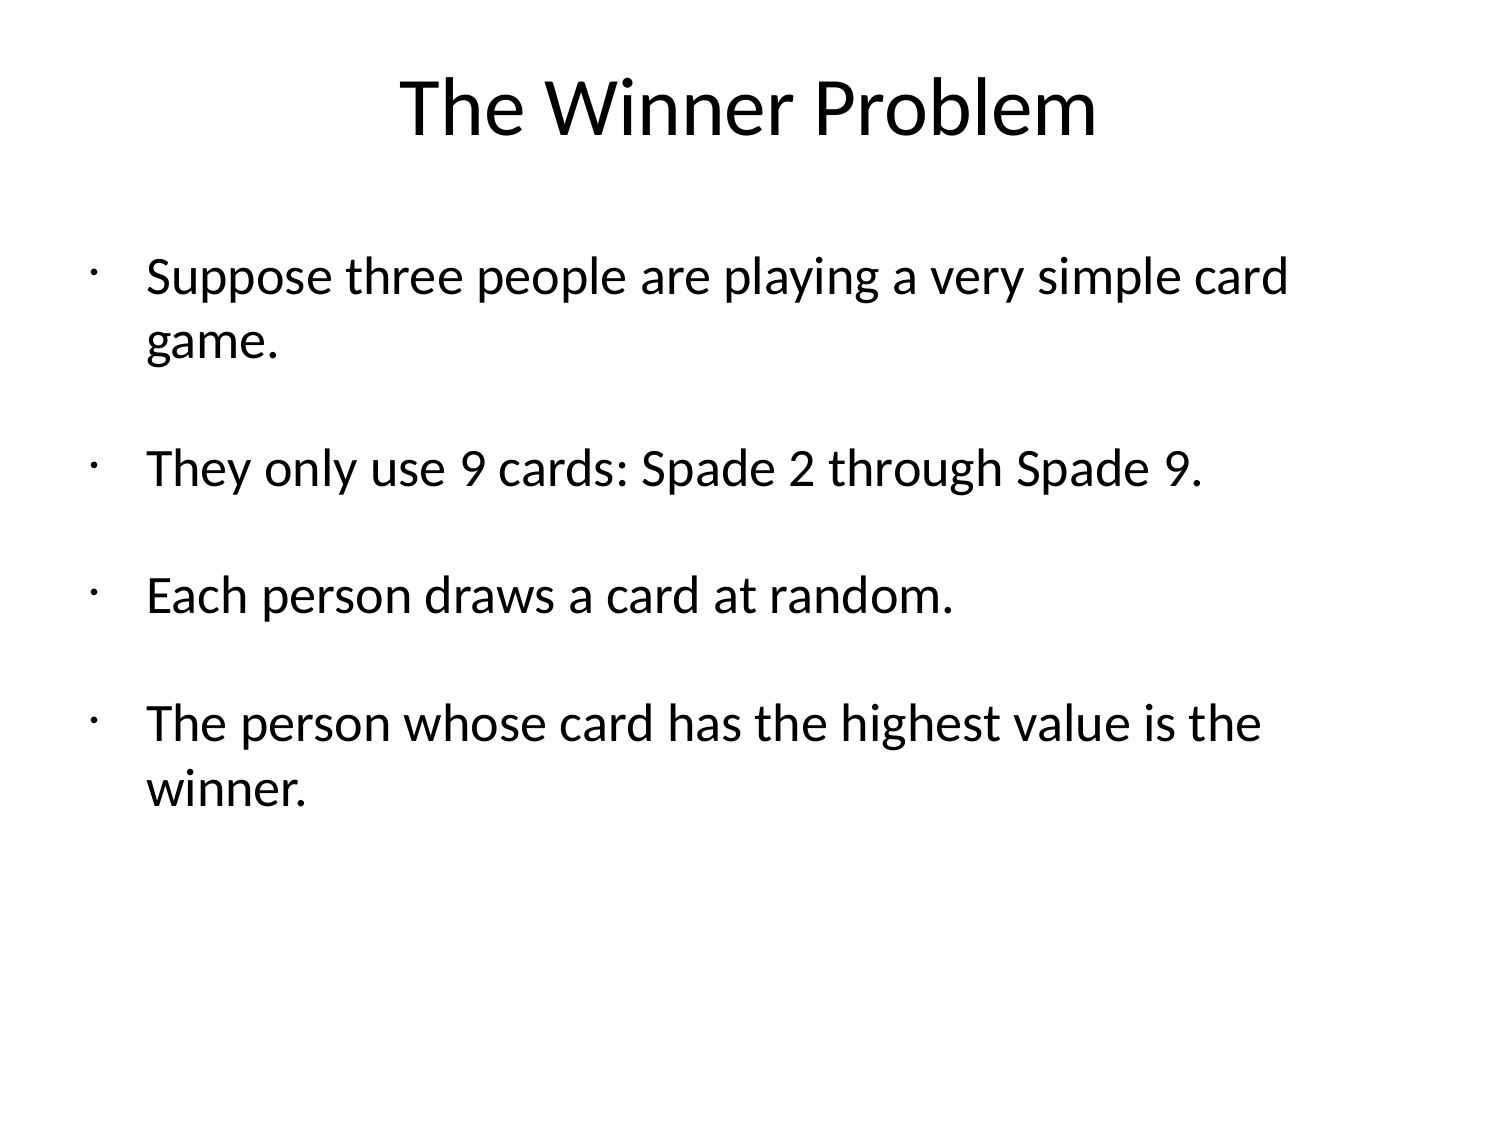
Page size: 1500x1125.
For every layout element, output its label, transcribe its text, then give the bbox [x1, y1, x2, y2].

title The Winner Problem [75, 45, 1425, 232]
list Suppose three people are playing a very simple card game. They only use 9 cards: Spade 2 through Spade 9. Each person draws a card at random. The person whose card has the highest value is the winner. [75, 232, 1450, 1088]
